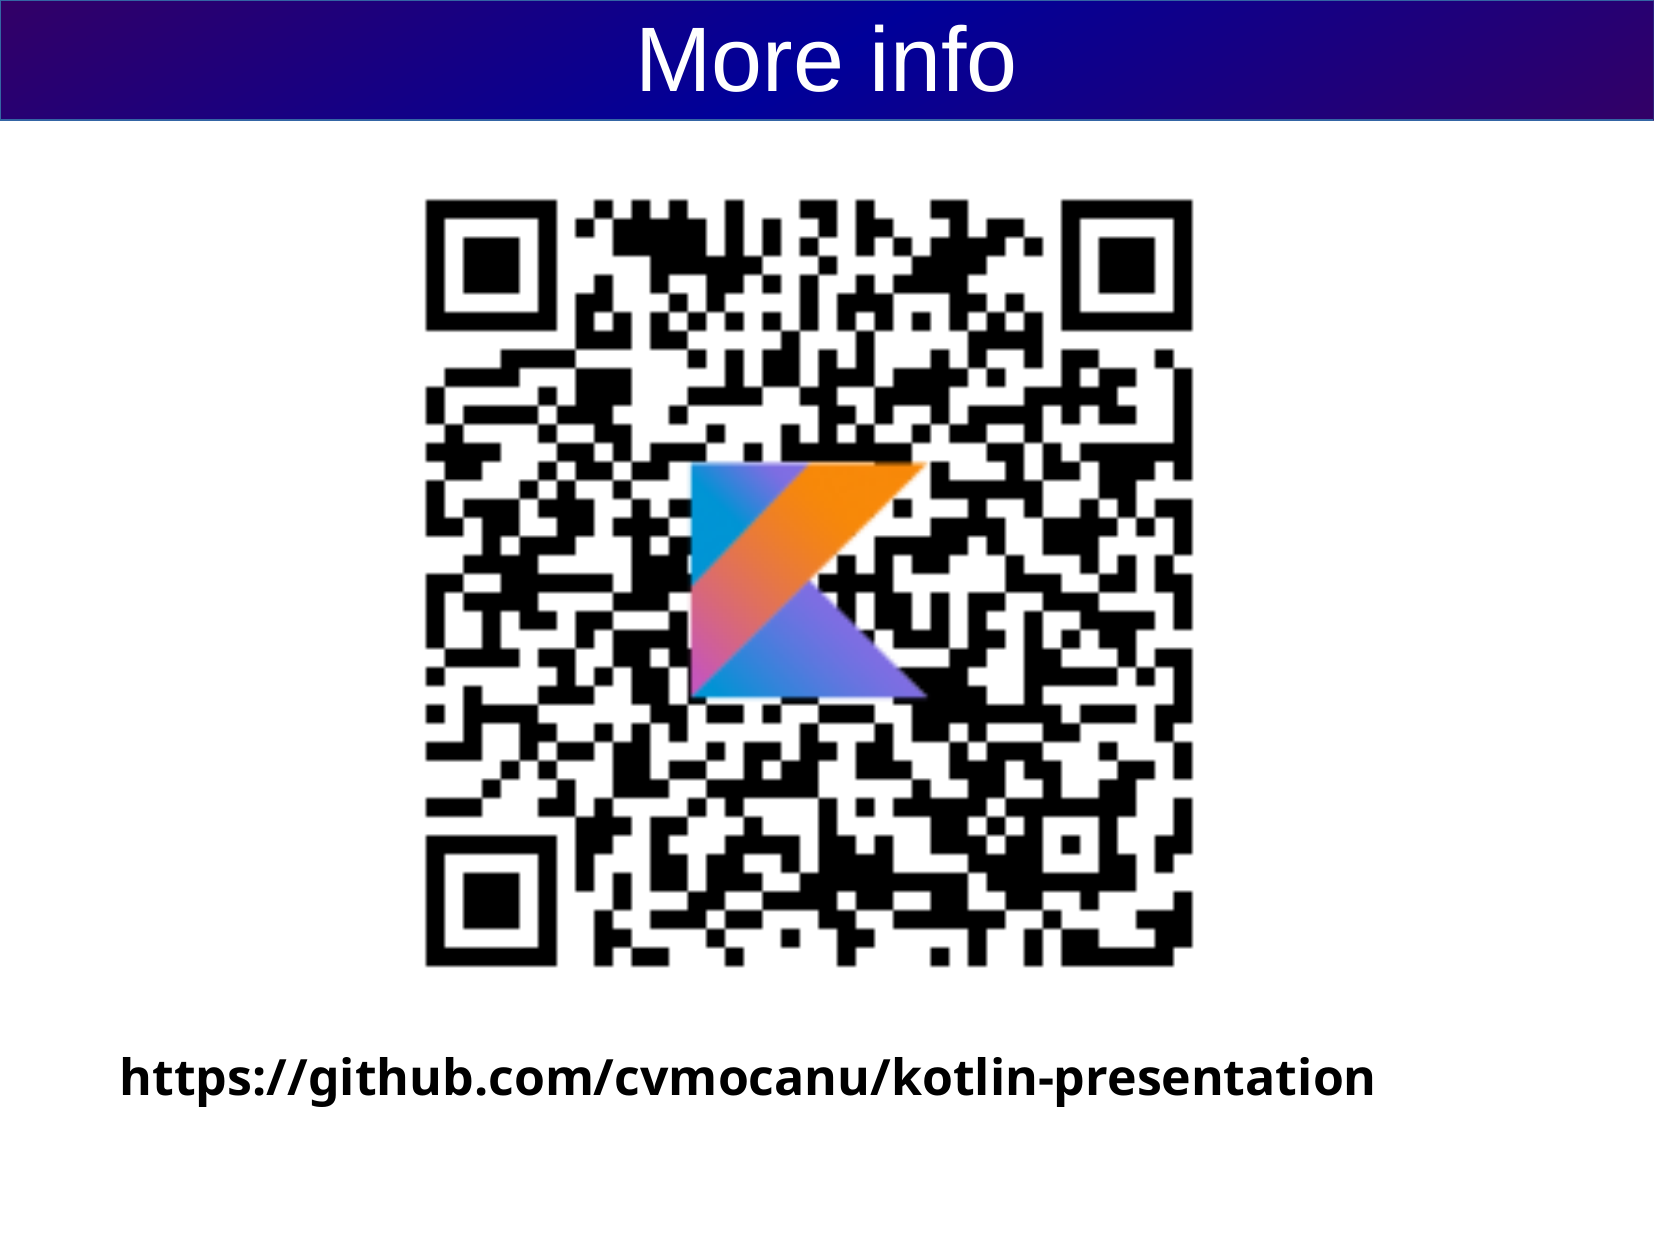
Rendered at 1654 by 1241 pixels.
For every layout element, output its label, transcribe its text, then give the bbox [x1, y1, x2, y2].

text_box https://github.com/cvmocanu/kotlin-presentation [105, 1034, 1621, 1141]
title More info [0, 0, 1654, 121]
picture [390, 164, 1231, 1006]
